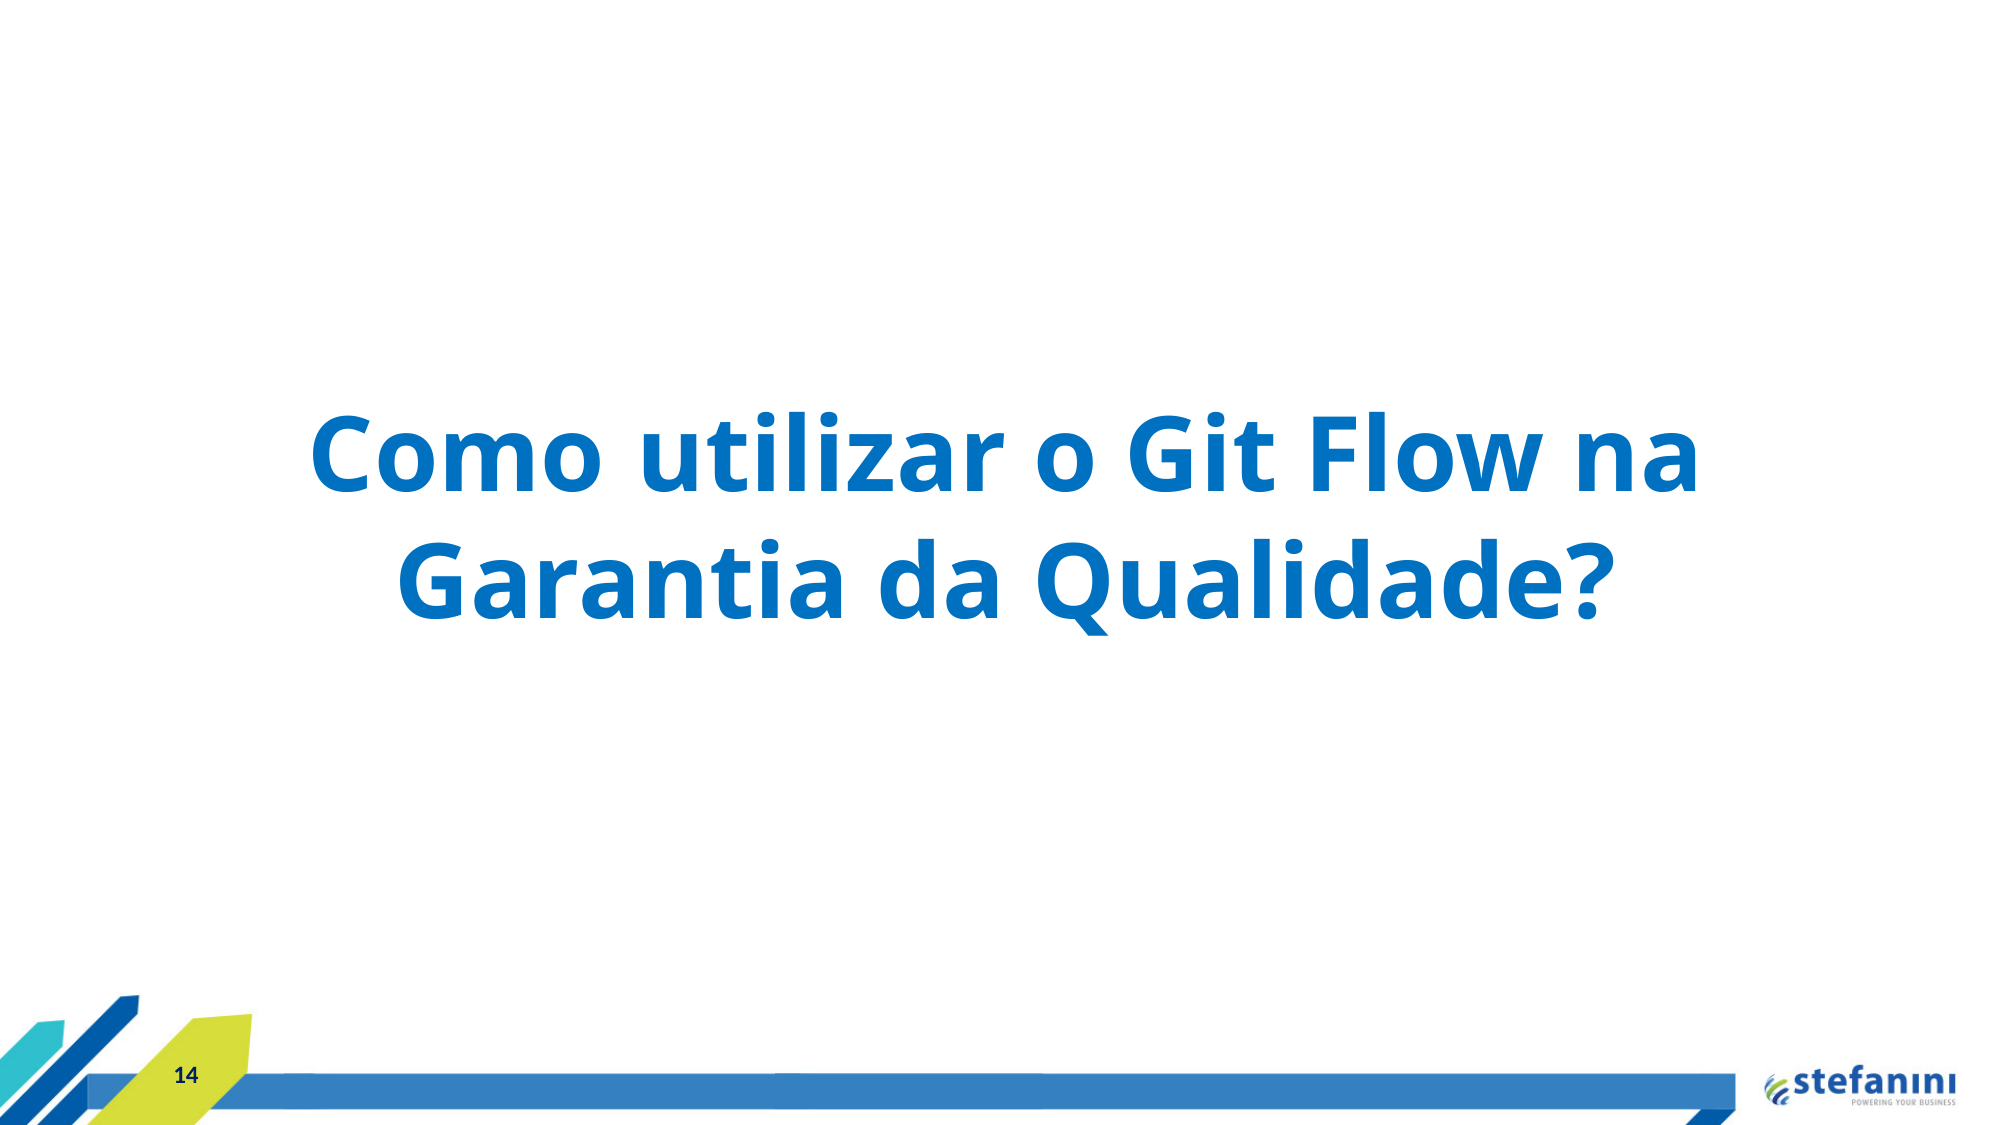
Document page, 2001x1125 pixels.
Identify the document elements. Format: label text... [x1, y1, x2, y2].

text_box <number> [158, 1043, 609, 1104]
text_box Como utilizar o Git Flow na Garantia da Qualidade? [62, 140, 1949, 879]
